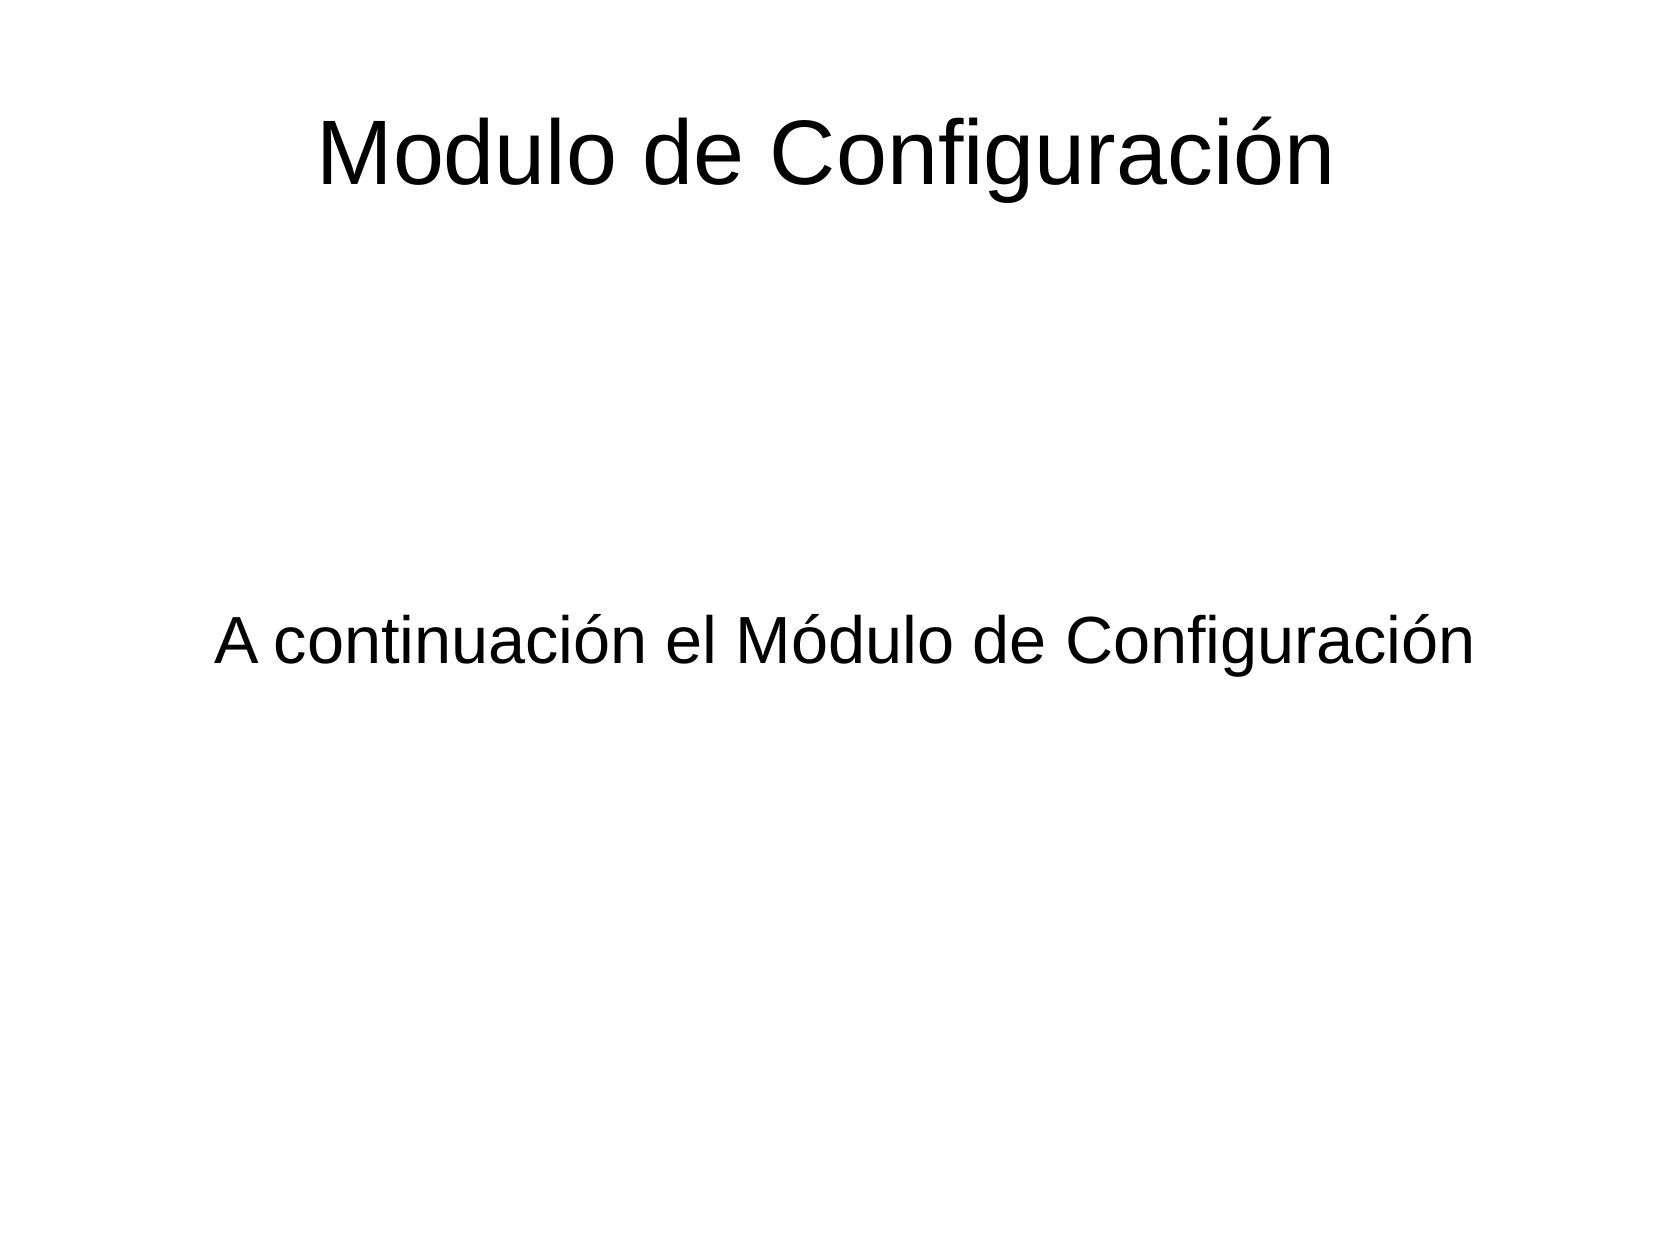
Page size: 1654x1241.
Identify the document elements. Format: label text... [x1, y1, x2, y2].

title Modulo de Configuración [82, 49, 1571, 257]
list A continuación el Módulo de Configuración [82, 290, 1538, 1010]
